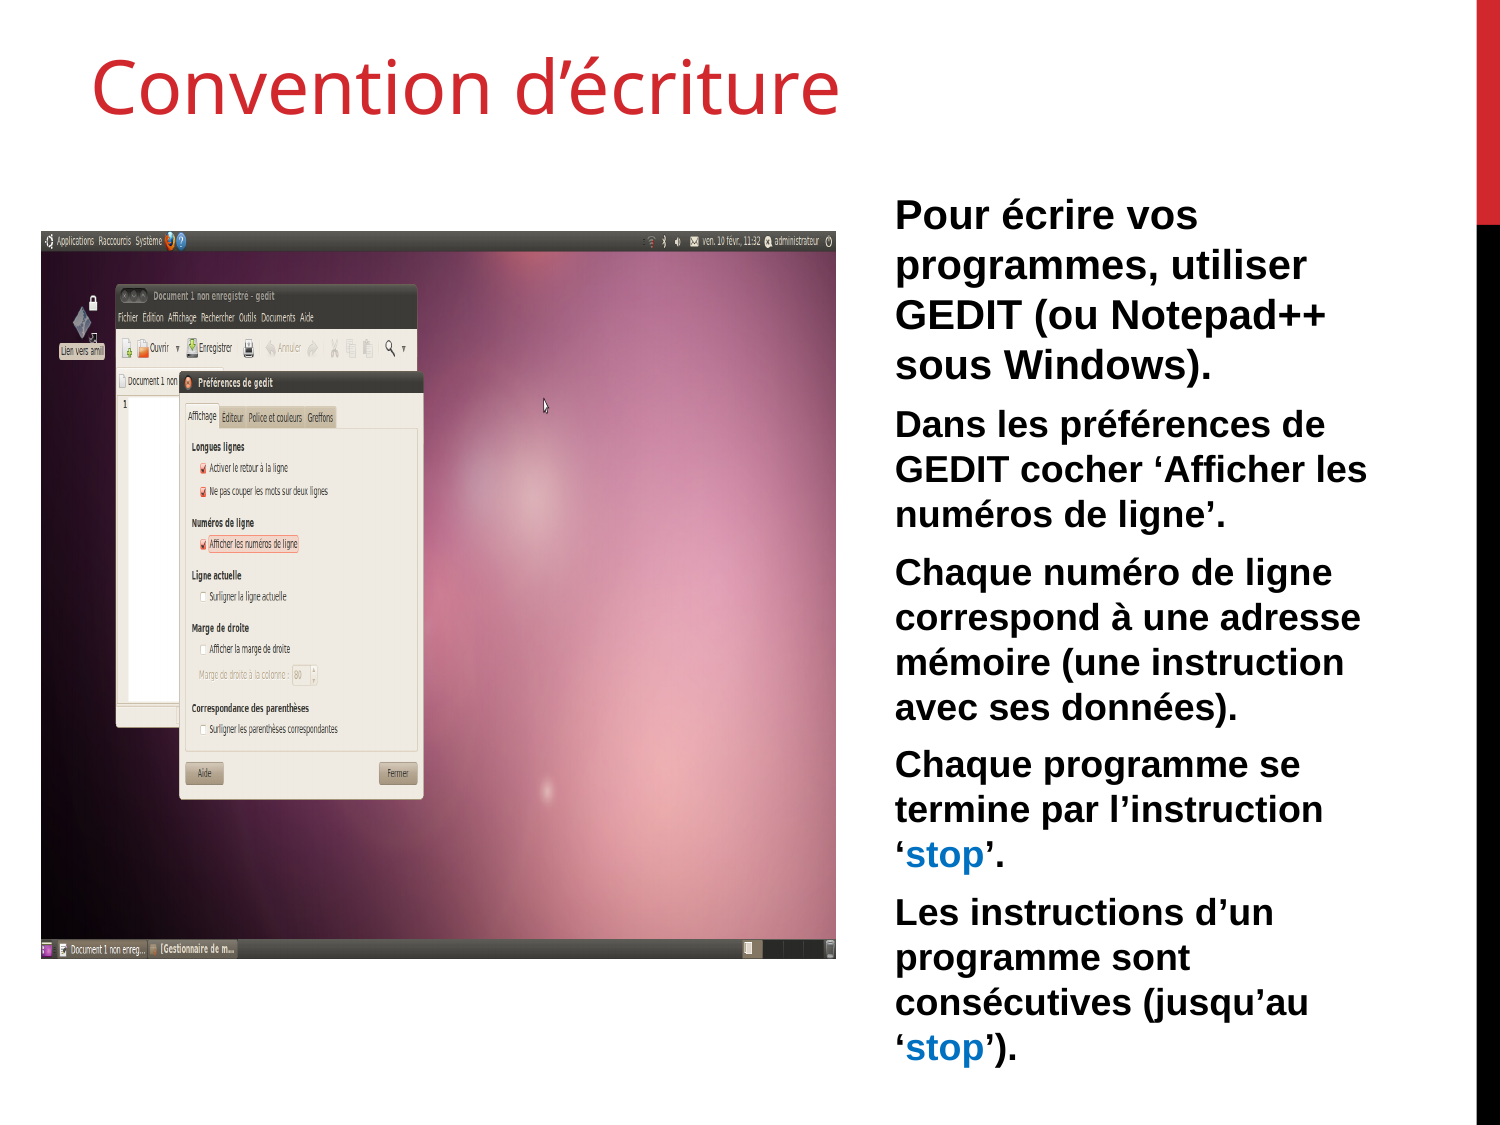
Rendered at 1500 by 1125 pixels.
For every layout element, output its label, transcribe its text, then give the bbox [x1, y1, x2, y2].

list Pour écrire vos programmes, utiliser GEDIT (ou Notepad++ sous Windows). Dans les préférences de GEDIT cocher ‘Afficher les numéros de ligne’. Chaque numéro de ligne correspond à une adresse mémoire (une instruction avec ses données). Chaque programme se termine par l’instruction ‘stop’. Les instructions d’un programme sont consécutives (jusqu’au ‘stop’). [879, 172, 1424, 1076]
picture [41, 231, 836, 959]
title Convention d’écriture [75, 25, 1376, 138]
